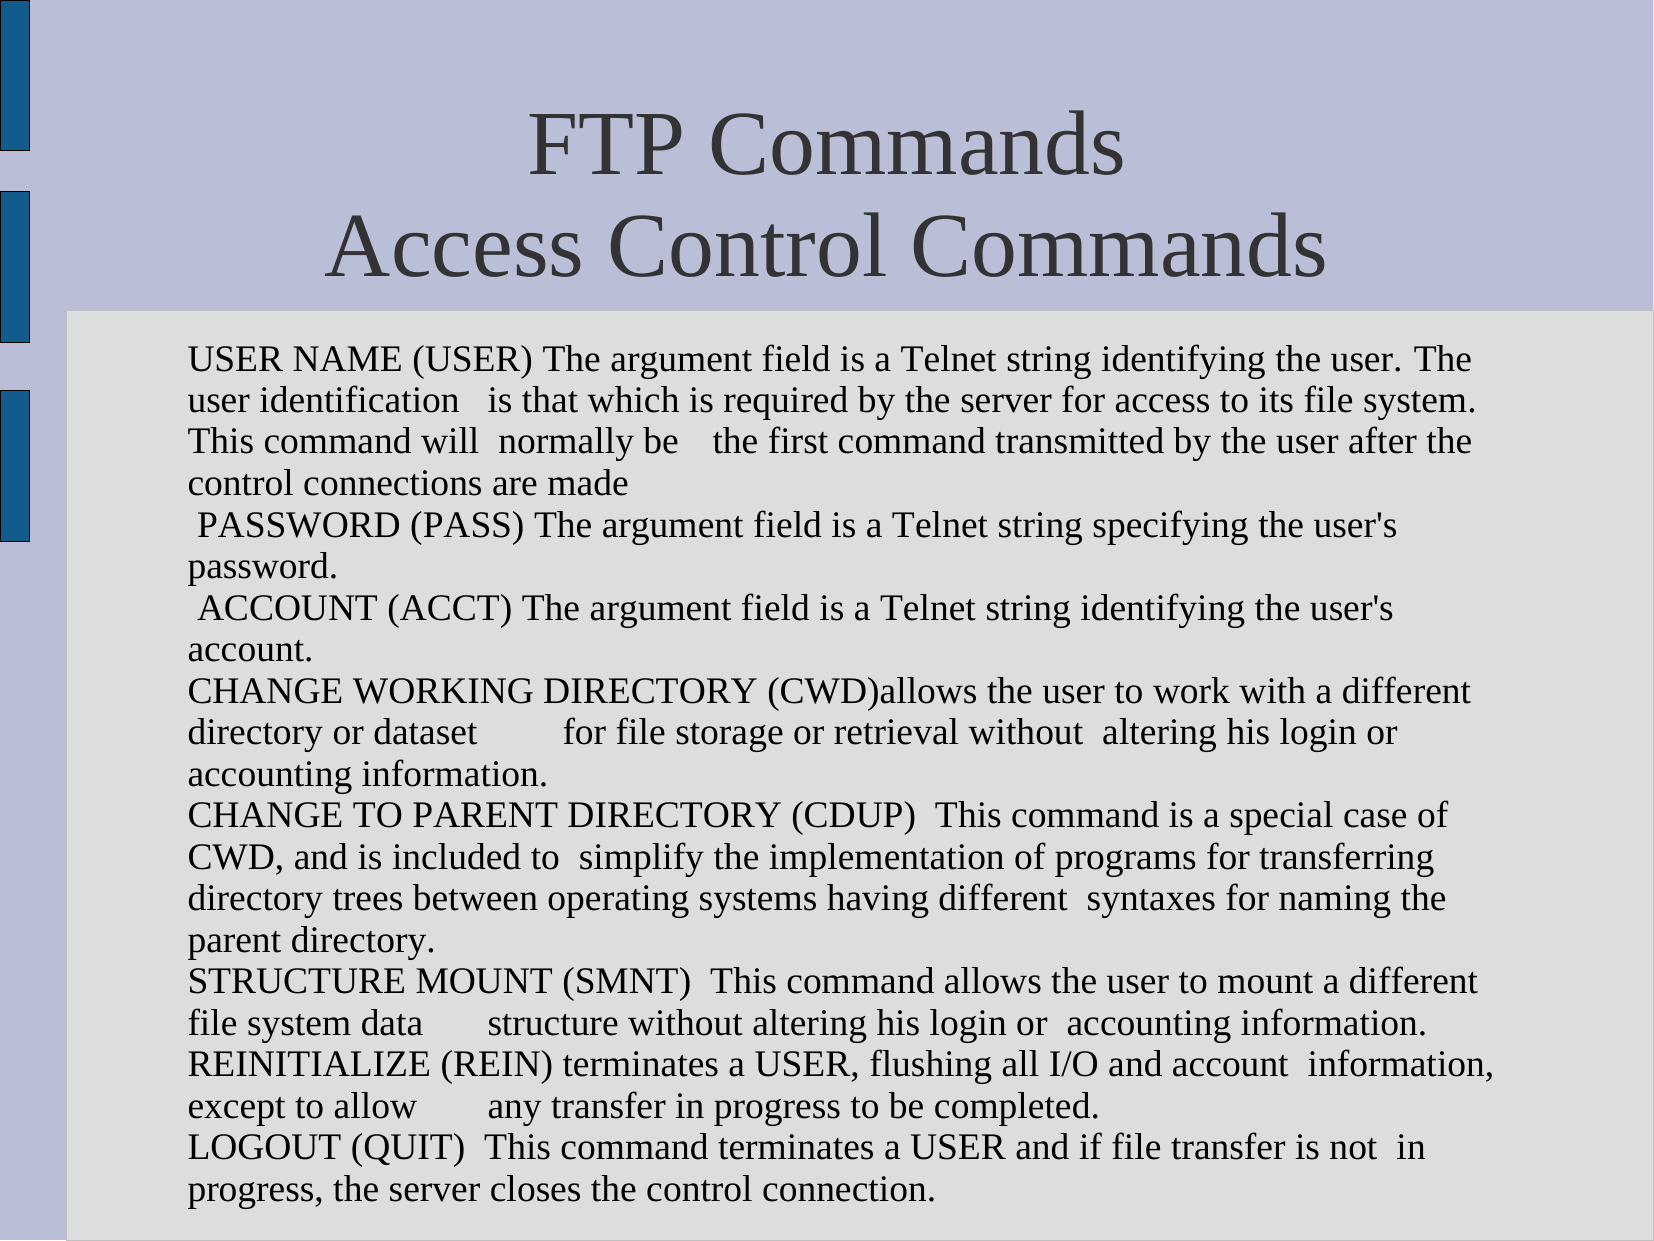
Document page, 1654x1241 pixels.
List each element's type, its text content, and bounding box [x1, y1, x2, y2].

list USER NAME (USER) The argument field is a Telnet string identifying the user. The user identification is that which is required by the server for access to its file system. This command will normally be the first command transmitted by the user after the control connections are made PASSWORD (PASS) The argument field is a Telnet string specifying the user's password. ACCOUNT (ACCT) The argument field is a Telnet string identifying the user's account. CHANGE WORKING DIRECTORY (CWD)allows the user to work with a different directory or dataset for file storage or retrieval without altering his login or accounting information. CHANGE TO PARENT DIRECTORY (CDUP) This command is a special case of CWD, and is included to simplify the implementation of programs for transferring directory trees between operating systems having different syntaxes for naming the parent directory. STRUCTURE MOUNT (SMNT) This command allows the user to mount a different file system data structure without altering his login or accounting information. REINITIALIZE (REIN) terminates a USER, flushing all I/O and account information, except to allow any transfer in progress to be completed. LOGOUT (QUIT) This command terminates a USER and if file transfer is not in progress, the server closes the control connection. [112, 337, 1525, 1214]
title FTP Commands Access Control Commands [121, 91, 1534, 299]
